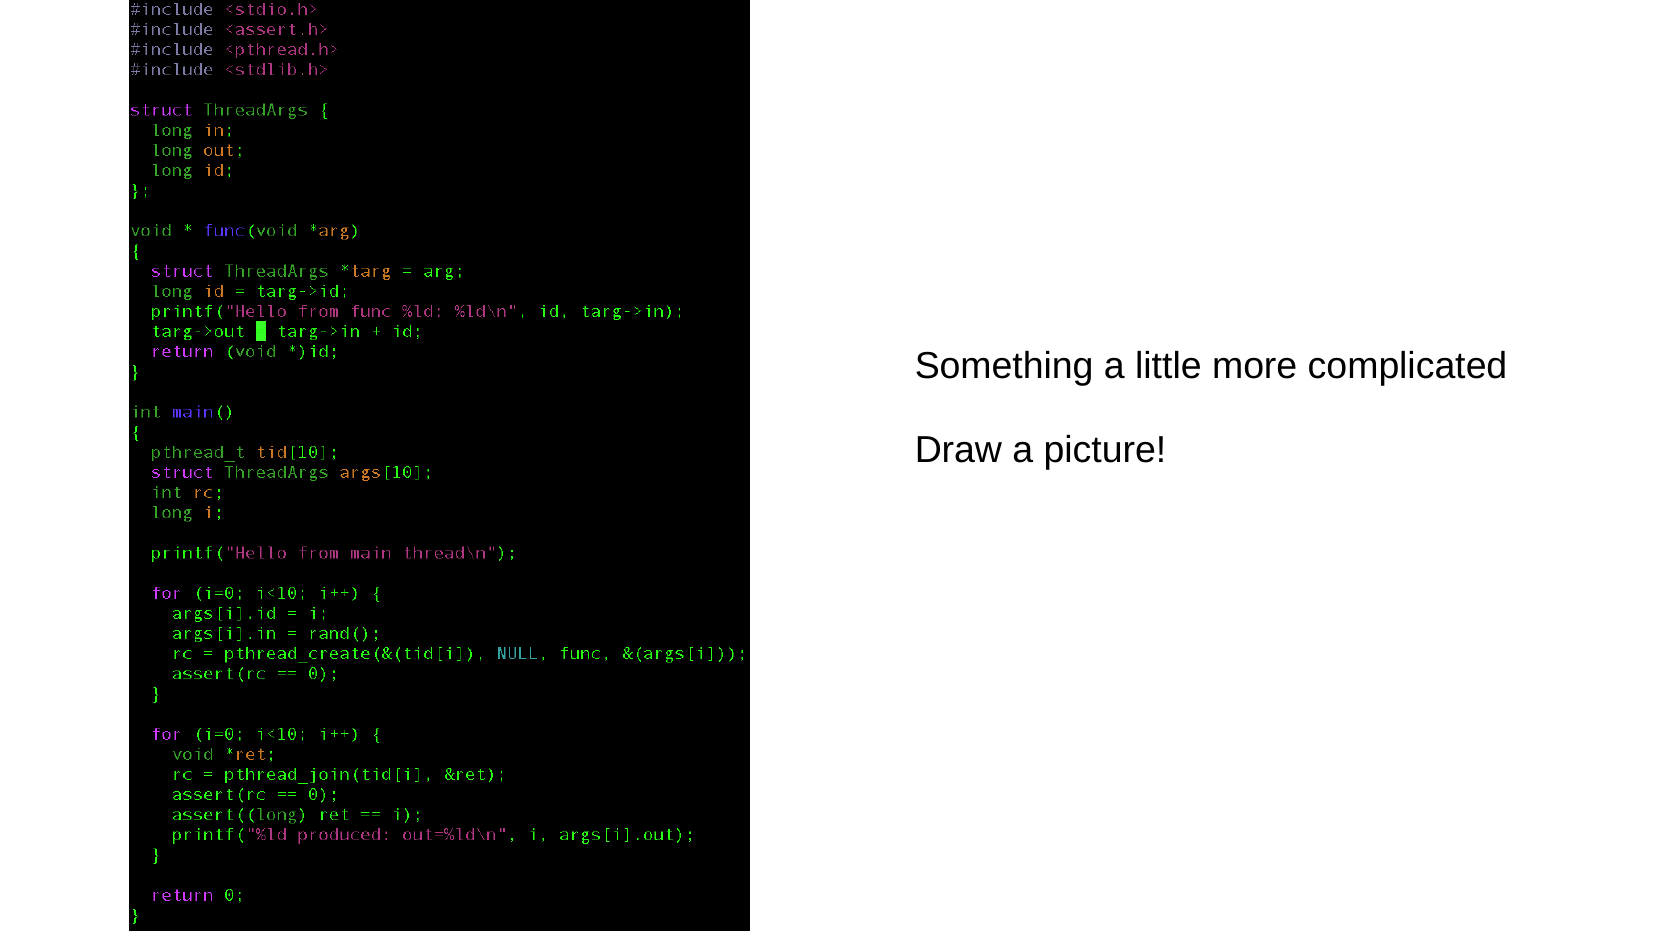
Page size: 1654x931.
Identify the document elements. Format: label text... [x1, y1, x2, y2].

picture [129, 0, 751, 931]
text_box Something a little more complicated Draw a picture! [900, 337, 1576, 526]
